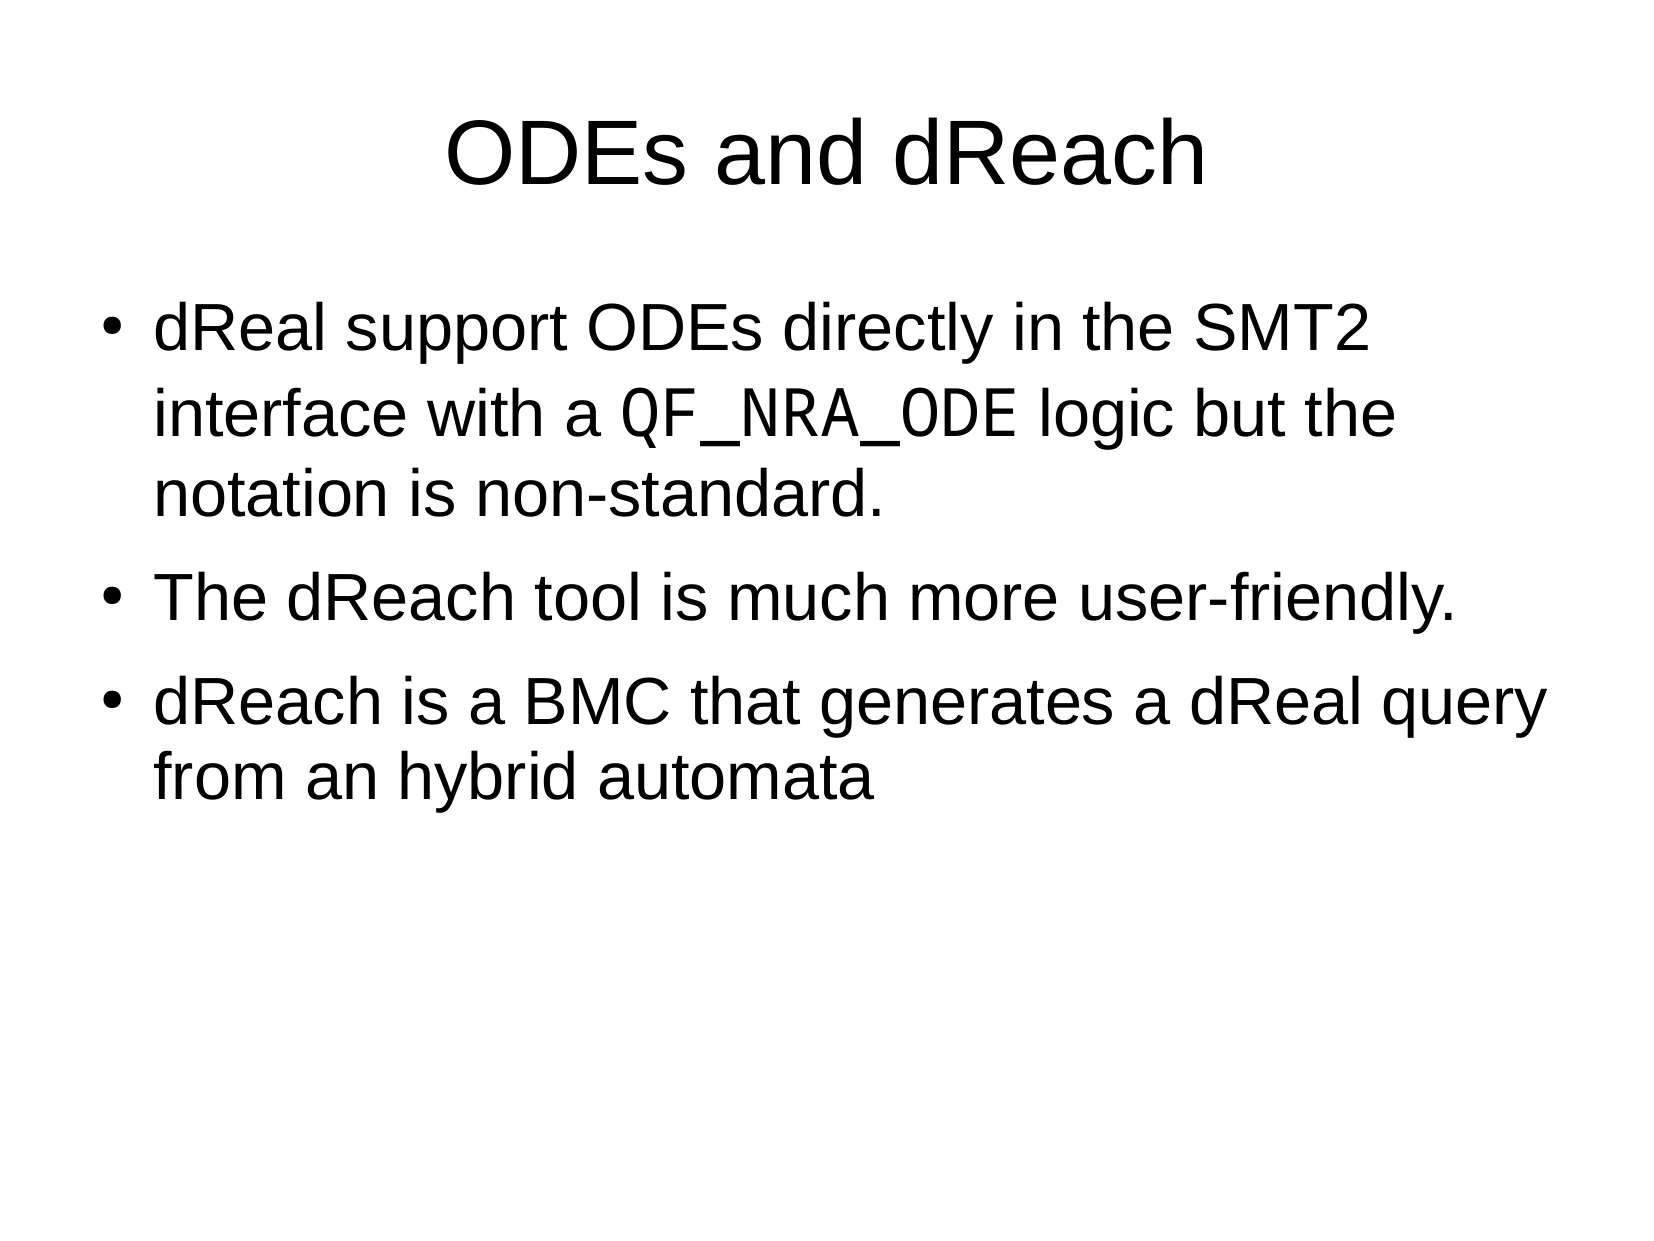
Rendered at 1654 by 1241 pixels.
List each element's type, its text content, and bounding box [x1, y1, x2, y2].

title ODEs and dReach [82, 49, 1571, 257]
list dReal support ODEs directly in the SMT2 interface with a QF_NRA_ODE logic but the notation is non-standard. The dReach tool is much more user-friendly. dReach is a BMC that generates a dReal query from an hybrid automata [82, 290, 1571, 1010]
